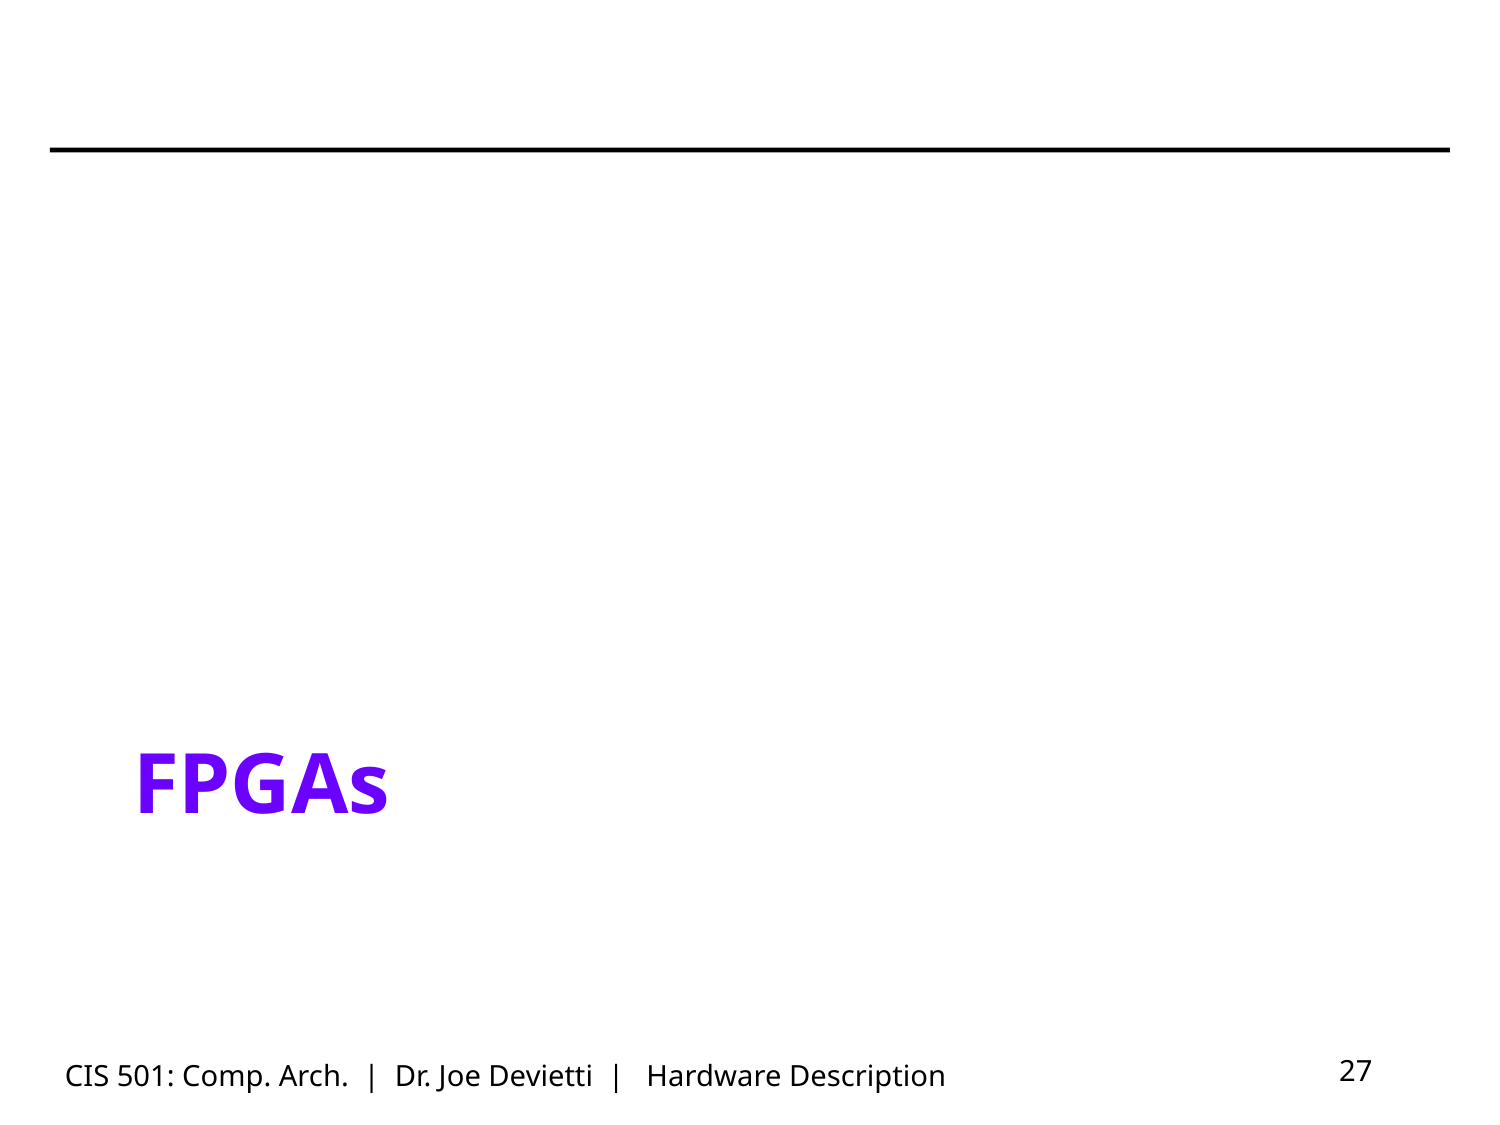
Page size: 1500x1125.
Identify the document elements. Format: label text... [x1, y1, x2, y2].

text_box CIS 501: Comp. Arch. | Dr. Joe Devietti | Hardware Description [49, 1049, 988, 1100]
text_box FPGAs [118, 722, 1394, 947]
text_box <number> [1074, 1049, 1388, 1100]
